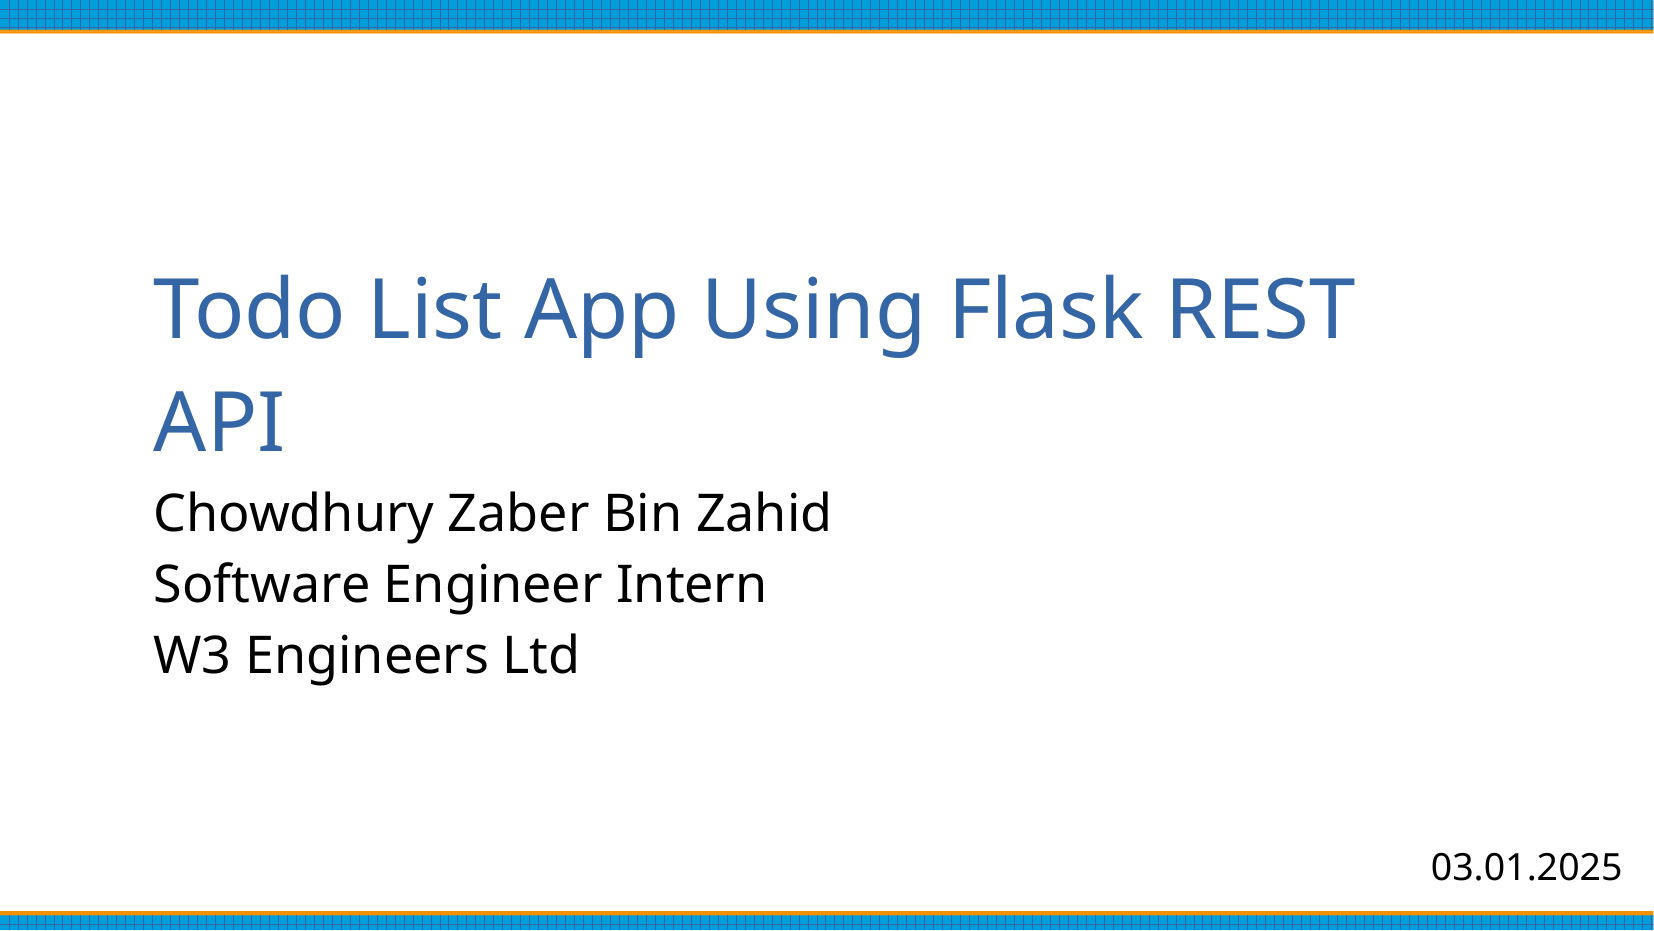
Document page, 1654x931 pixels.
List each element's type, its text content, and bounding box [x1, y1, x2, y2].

text_box Todo List App Using Flask REST API Chowdhury Zaber Bin Zahid Software Engineer Intern W3 Engineers Ltd [147, 264, 1516, 673]
text_box 03.01.2025 [1425, 825, 1654, 908]
